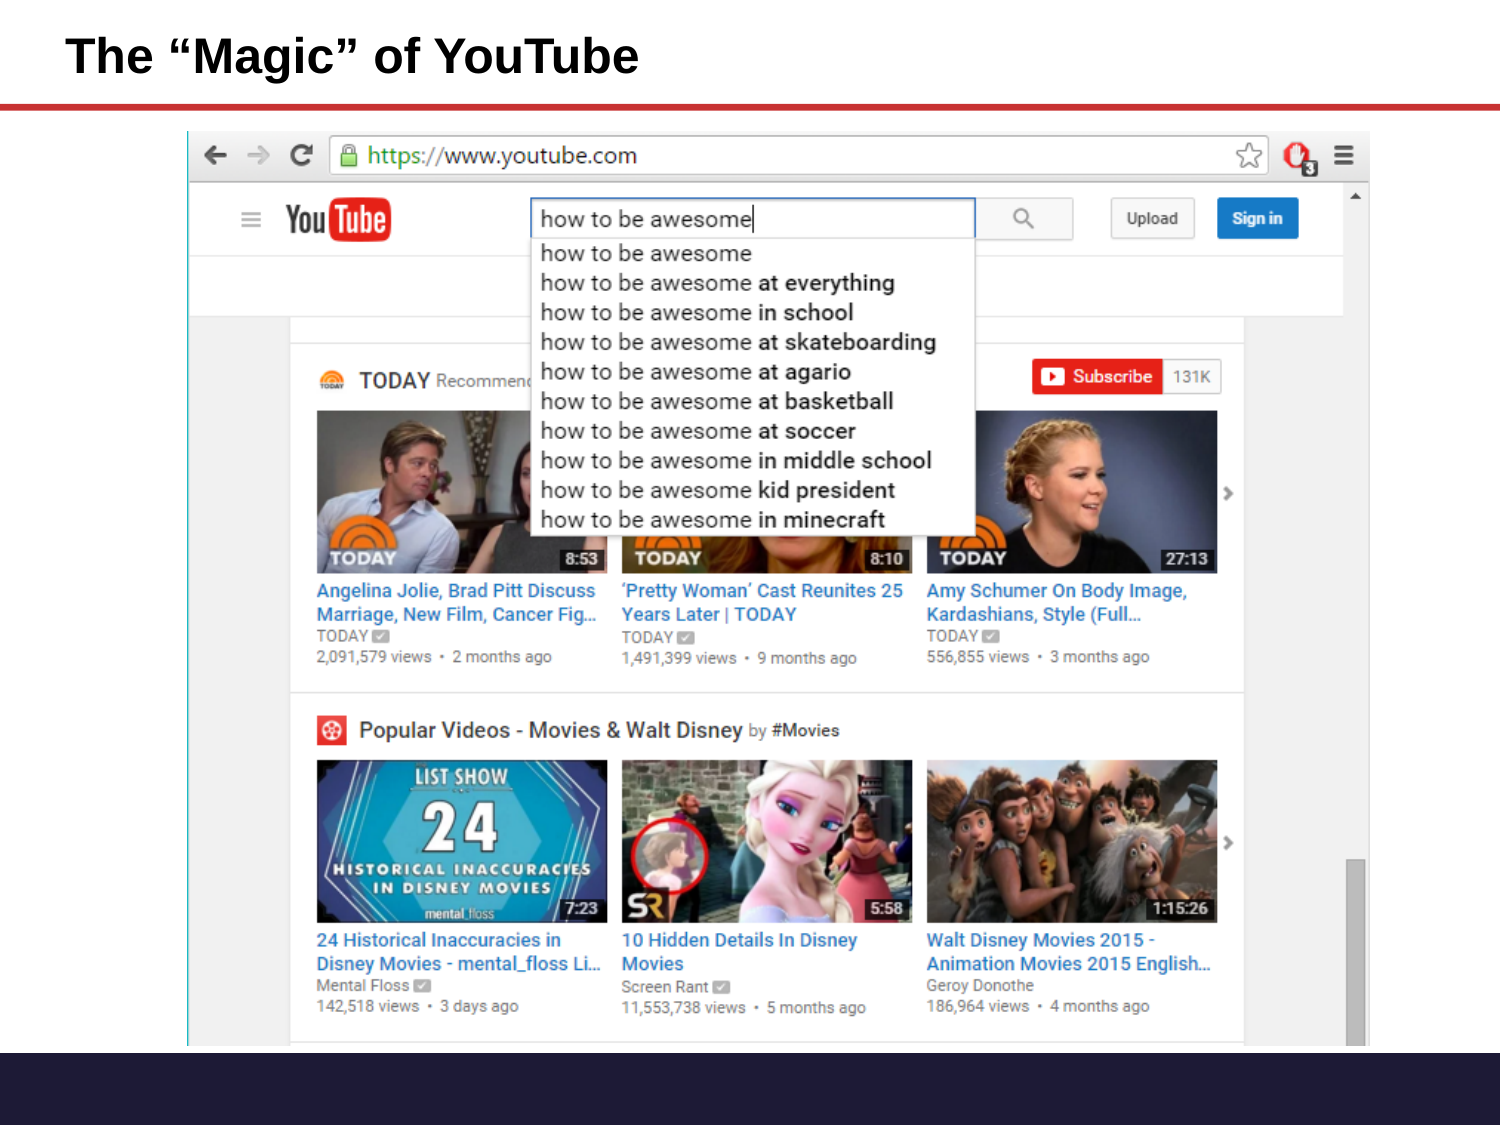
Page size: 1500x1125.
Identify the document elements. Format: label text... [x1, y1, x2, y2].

picture [187, 131, 1370, 1046]
title The “Magic” of YouTube [50, 0, 948, 108]
